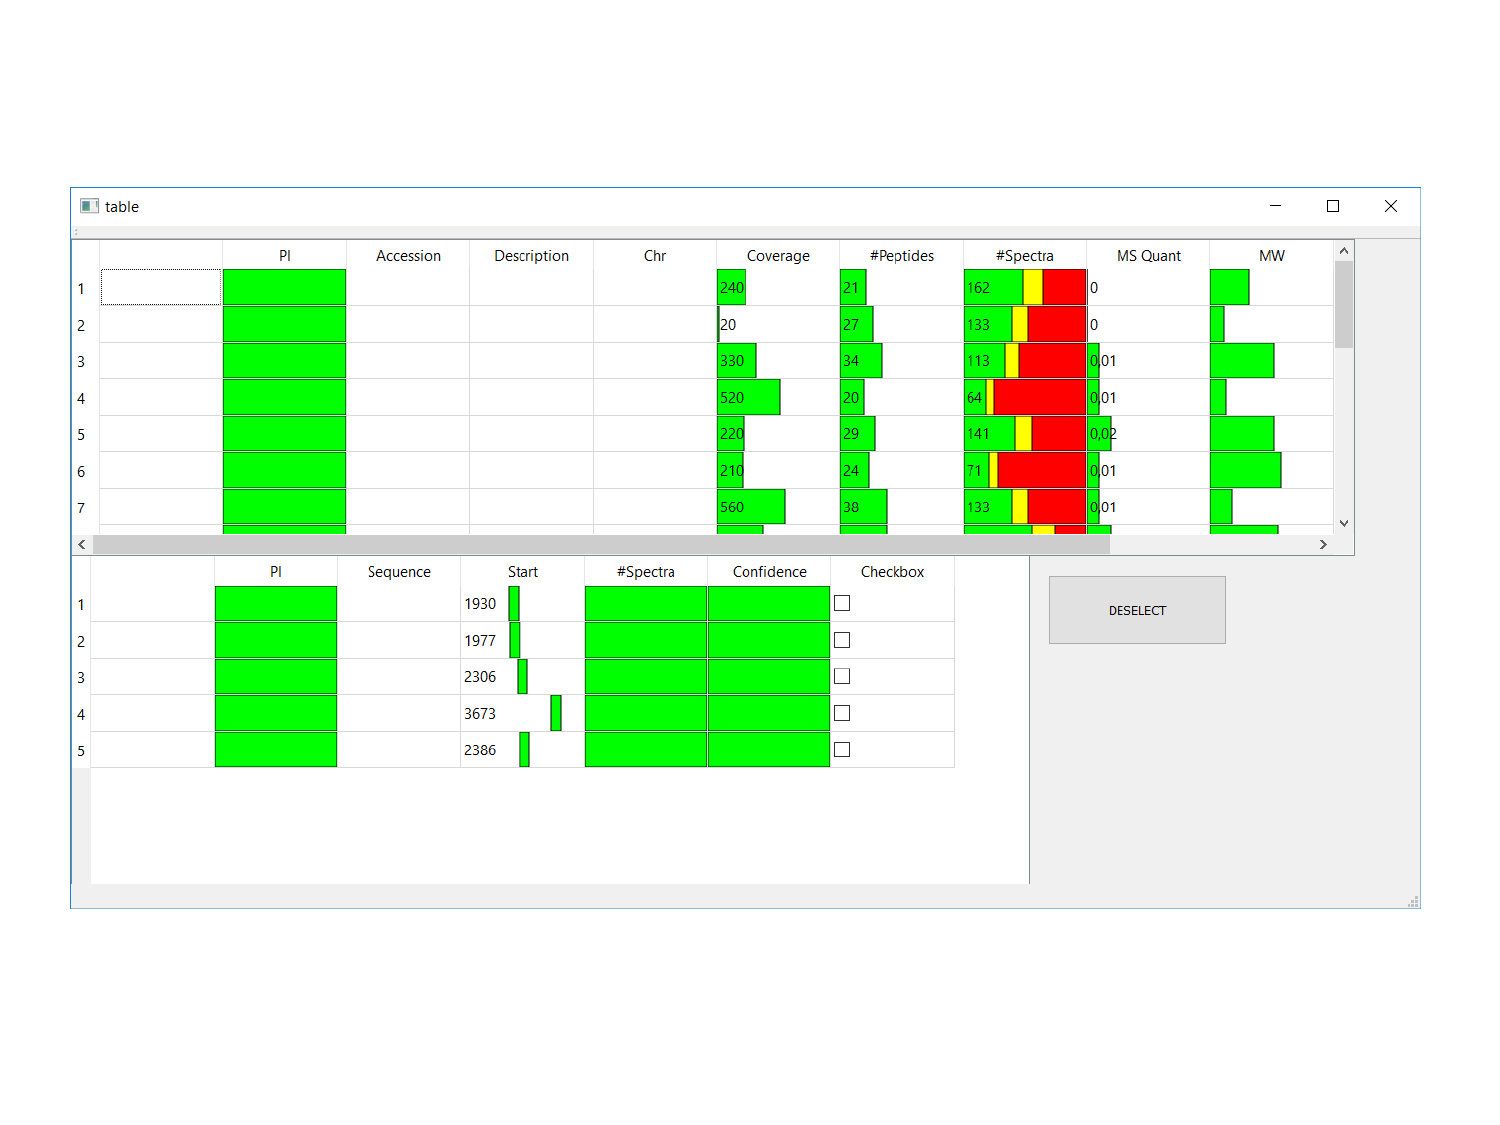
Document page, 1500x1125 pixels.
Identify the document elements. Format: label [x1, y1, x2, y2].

picture [70, 187, 1421, 909]
